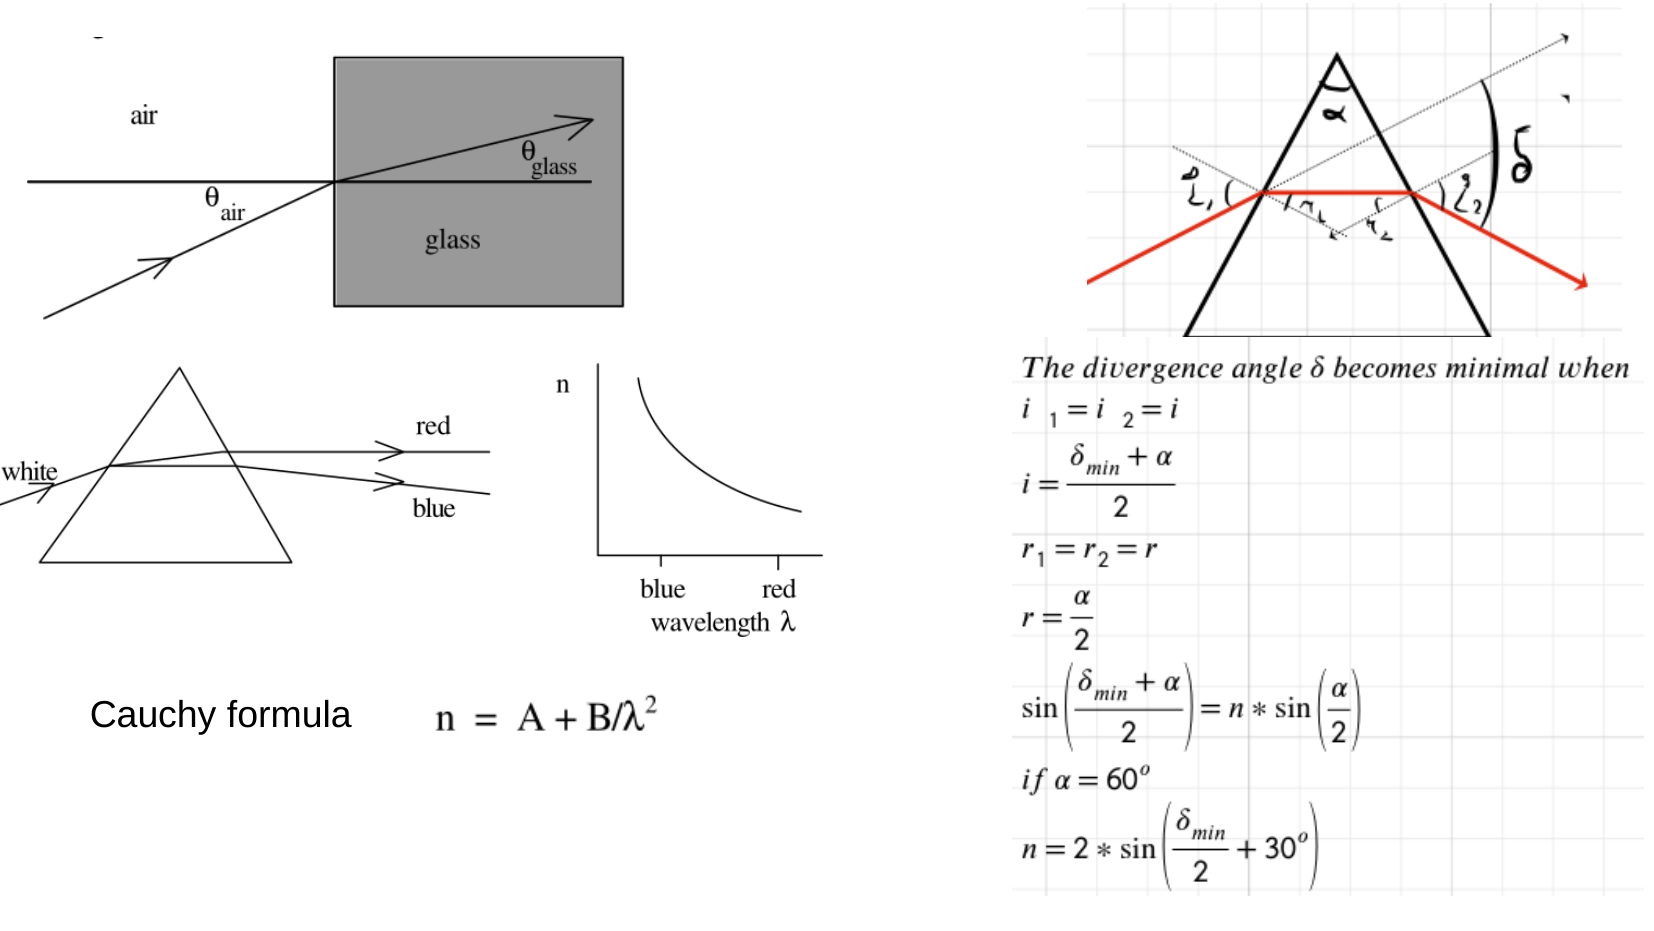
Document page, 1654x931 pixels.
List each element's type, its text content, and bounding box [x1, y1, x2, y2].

picture [400, 674, 676, 761]
picture [0, 361, 826, 638]
picture [1012, 3, 1644, 896]
picture [27, 37, 638, 330]
text_box Cauchy formula [75, 685, 368, 743]
